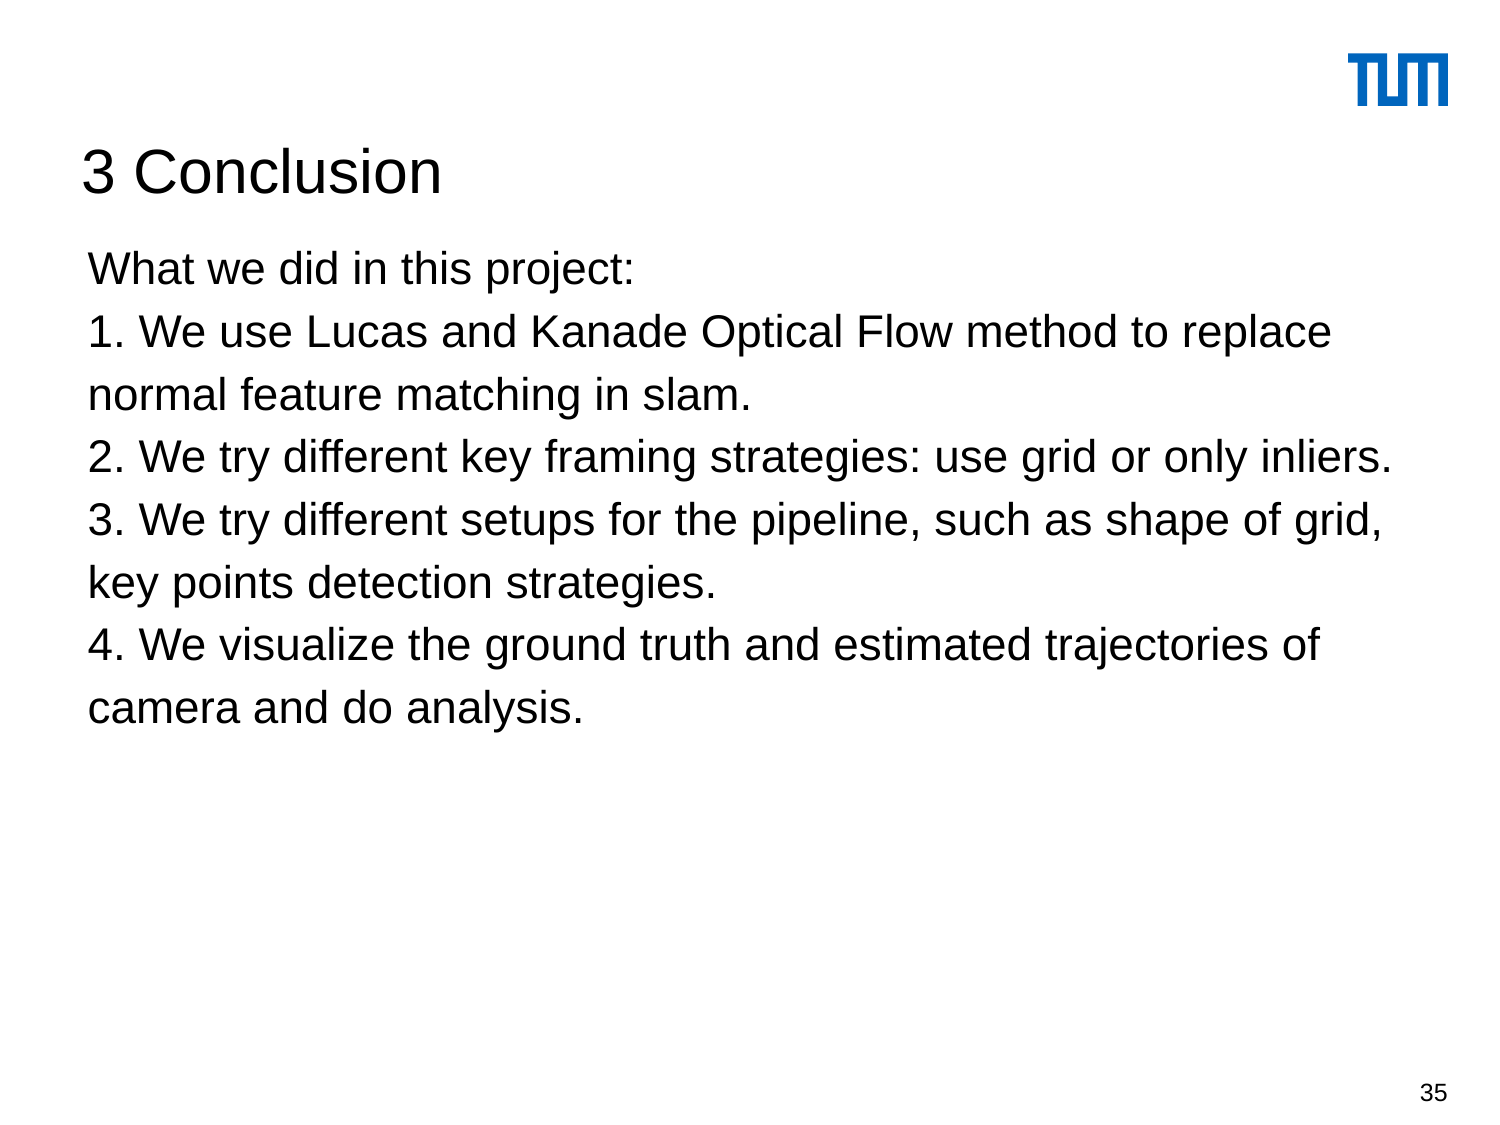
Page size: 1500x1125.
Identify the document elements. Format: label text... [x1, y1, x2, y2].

slide_number <number> [1111, 1061, 1448, 1122]
list What we did in this project: 1. We use Lucas and Kanade Optical Flow method to replace normal feature matching in slam. 2. We try different key framing strategies: use grid or only inliers. 3. We try different setups for the pipeline, such as shape of grid, key points detection strategies. 4. We visualize the ground truth and estimated trajectories of camera and do analysis. [87, 231, 1416, 963]
title 3 Conclusion [81, 139, 1110, 207]
